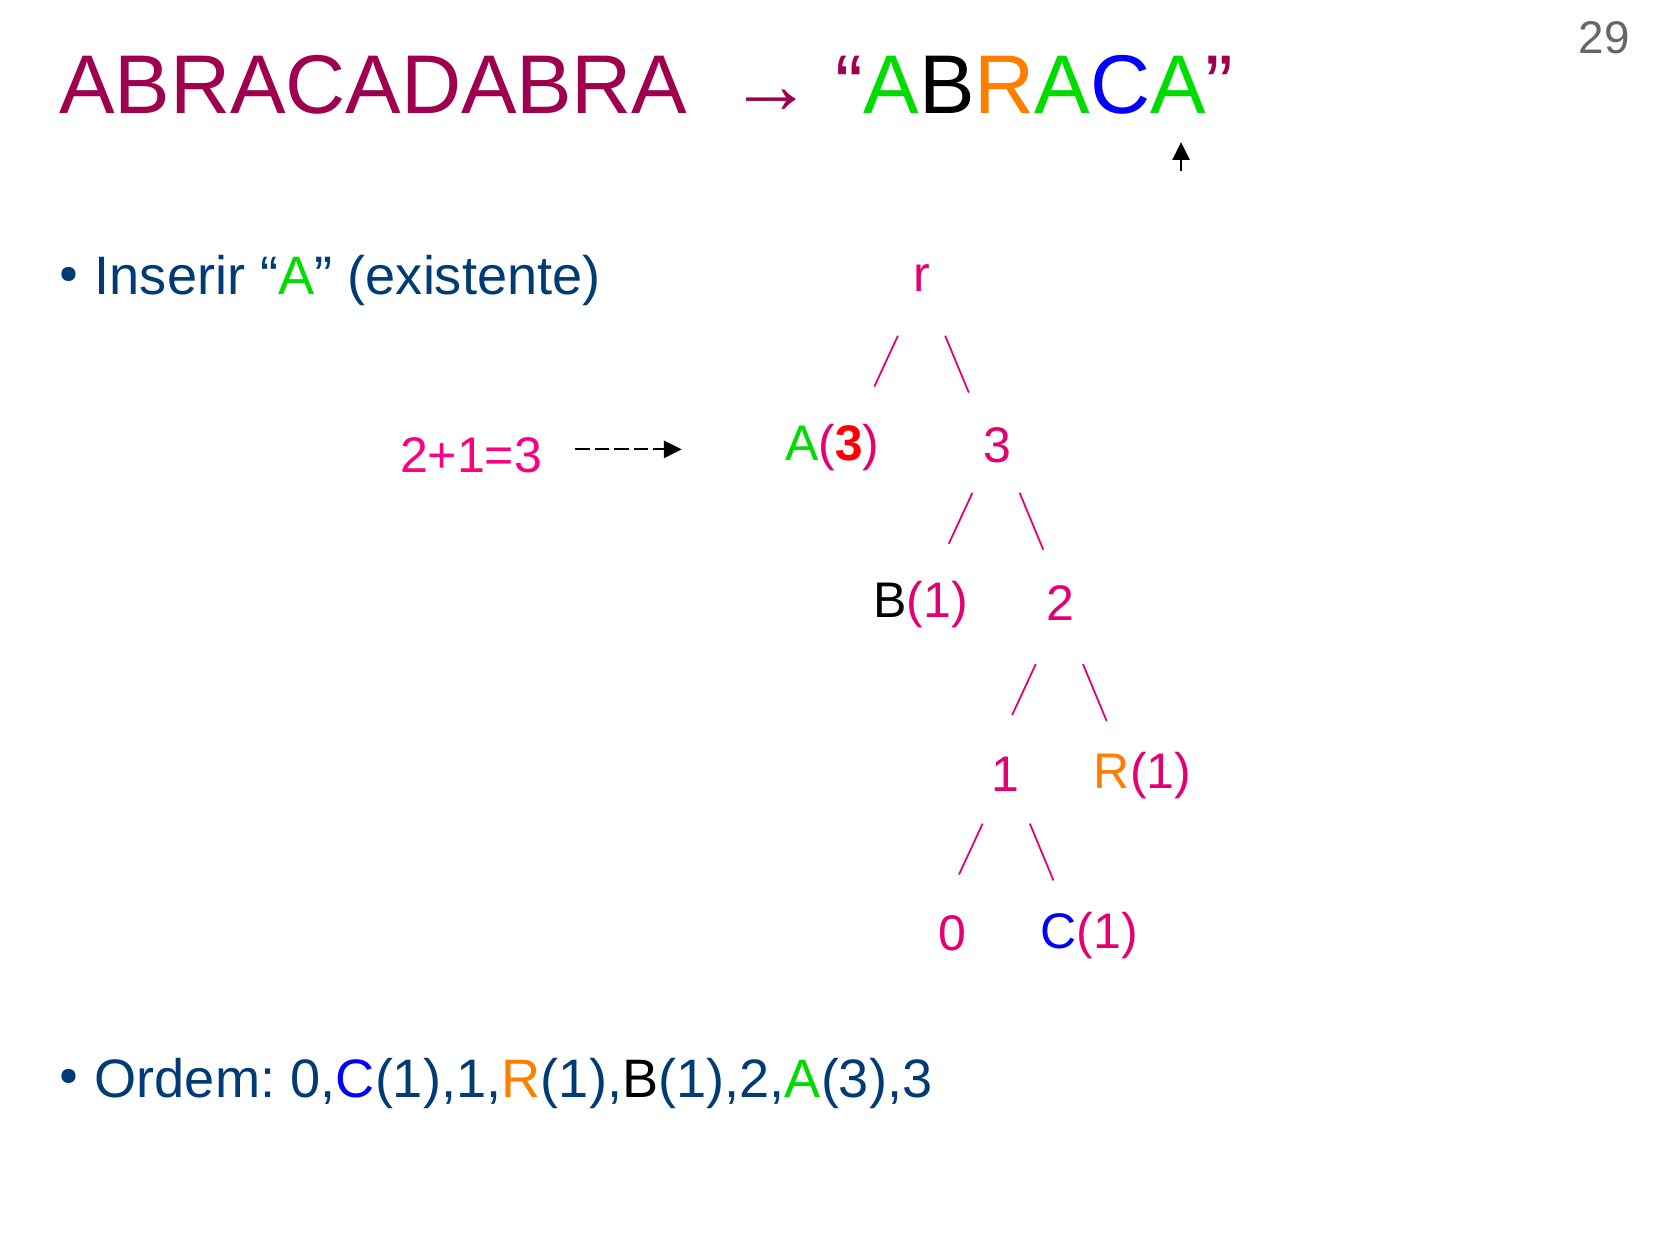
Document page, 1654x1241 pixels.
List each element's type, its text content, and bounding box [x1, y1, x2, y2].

text_box R(1) [1079, 736, 1243, 822]
text_box A(3) [770, 408, 930, 479]
text_box 1 [976, 738, 1030, 810]
text_box 2+1=3 [385, 419, 557, 491]
text_box B(1) [858, 565, 1009, 636]
list Inserir “A” (existente) Ordem: 0,C(1),1,R(1),B(1),2,A(3),3 [59, 236, 1595, 1211]
text_box C(1) [1026, 895, 1190, 981]
text_box 0 [923, 898, 977, 969]
text_box 2 [1031, 567, 1085, 638]
text_box 3 [969, 410, 1022, 481]
title ABRACADABRA → “ABRACA” [59, 29, 1595, 148]
text_box r [898, 238, 946, 310]
